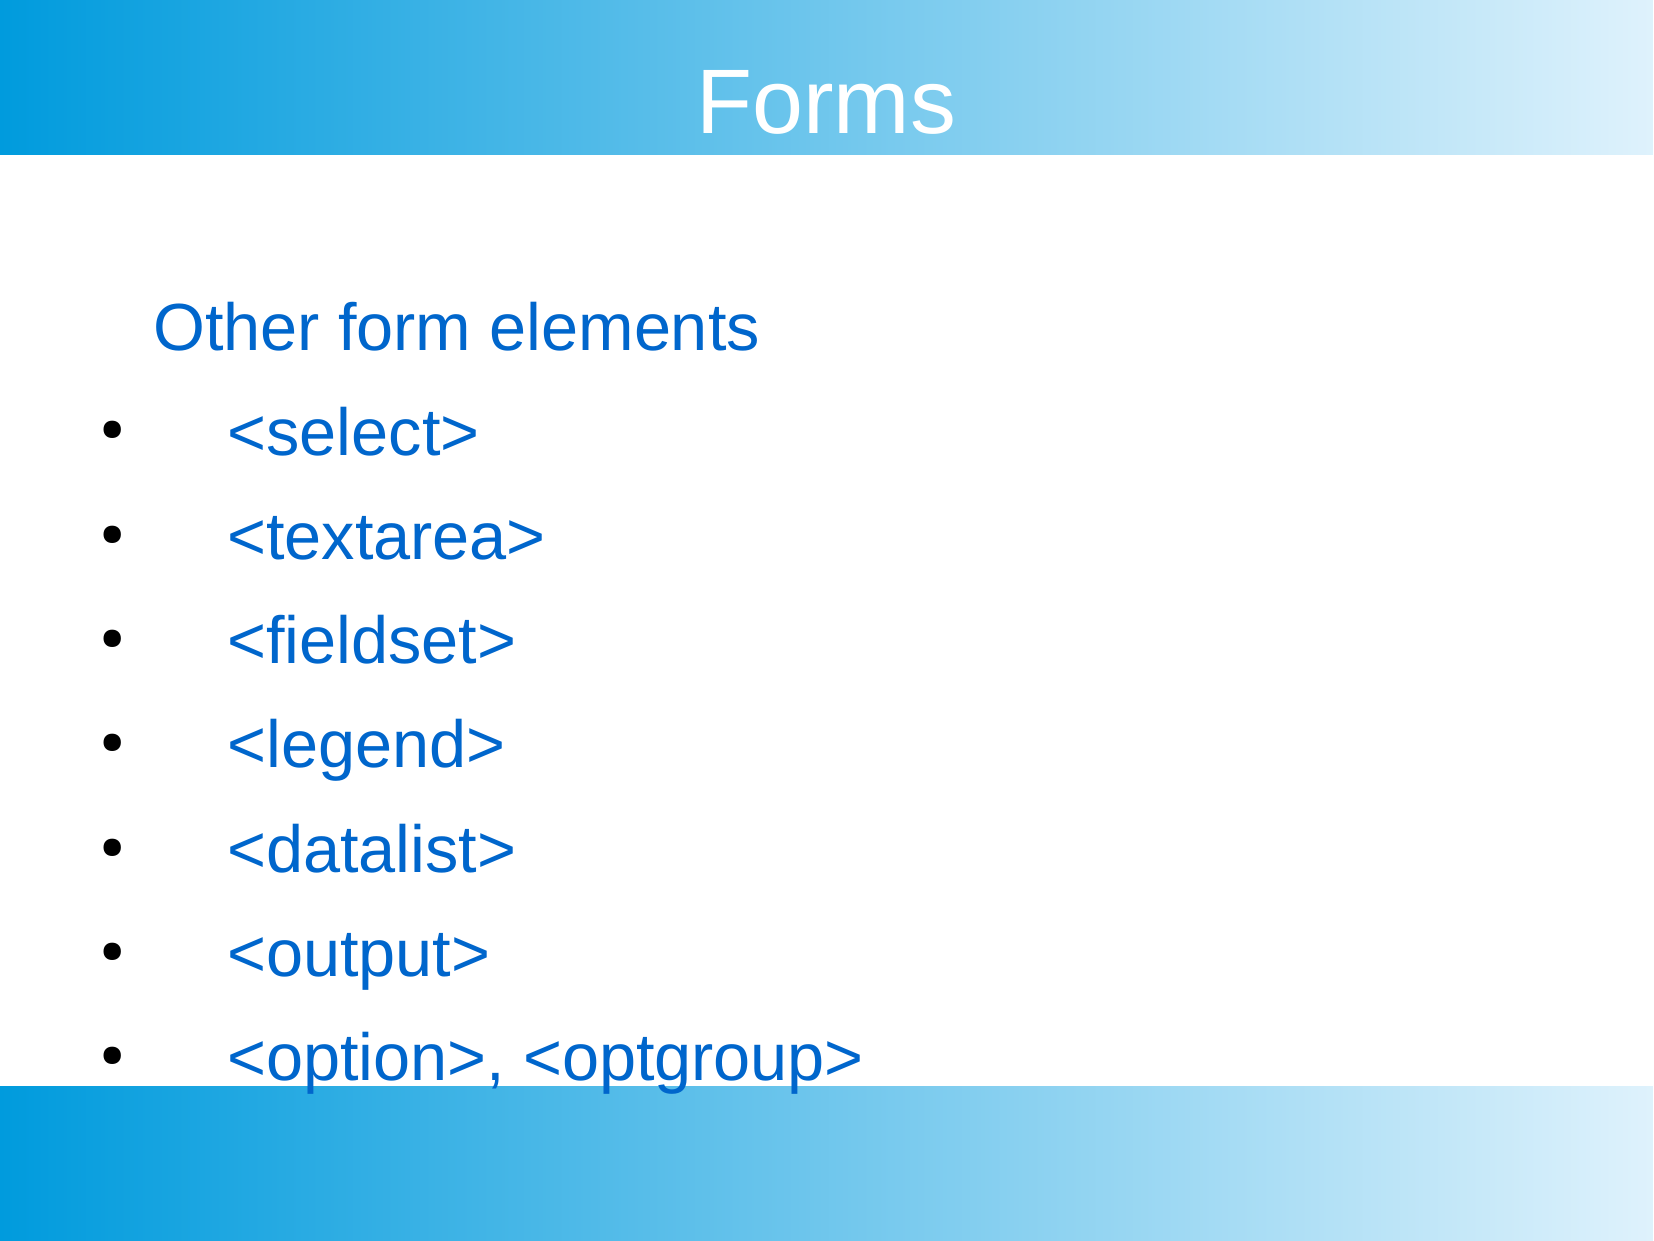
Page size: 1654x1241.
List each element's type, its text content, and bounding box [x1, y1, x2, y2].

title Forms [82, 49, 1571, 155]
list Other form elements <select> <textarea> <fieldset> <legend> <datalist> <output> <option>, <optgroup> [82, 290, 1571, 1010]
